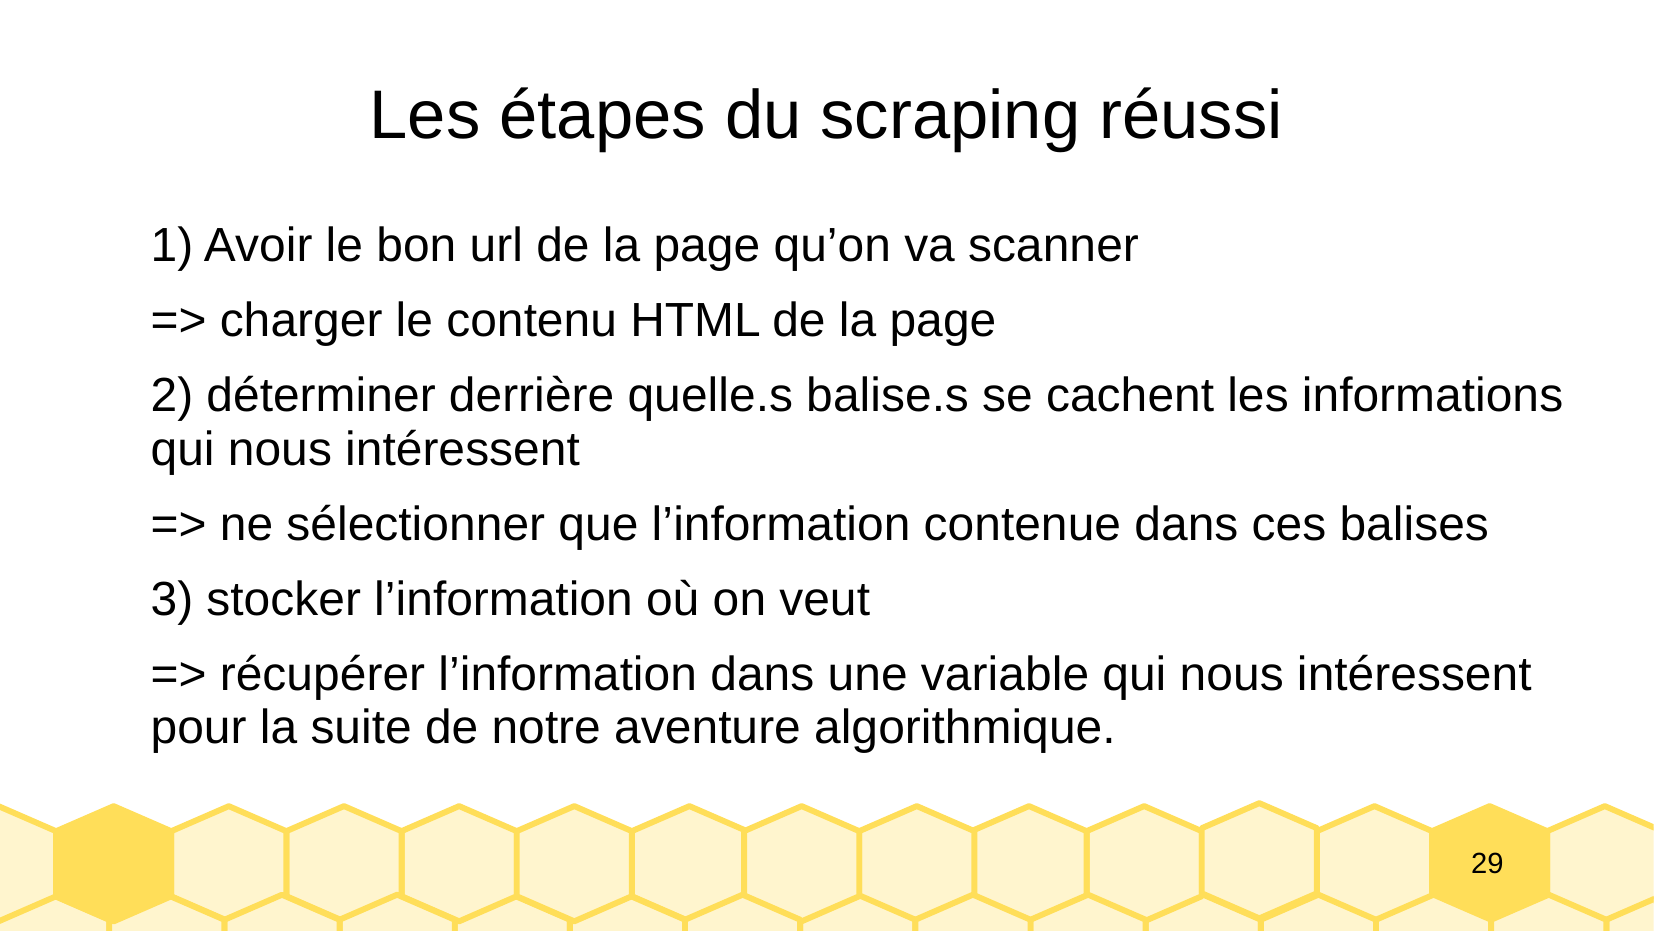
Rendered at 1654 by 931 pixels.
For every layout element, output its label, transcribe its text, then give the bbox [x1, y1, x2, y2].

title Les étapes du scraping réussi [82, 37, 1571, 193]
list 1) Avoir le bon url de la page qu’on va scanner => charger le contenu HTML de la page 2) déterminer derrière quelle.s balise.s se cachent les informations qui nous intéressent => ne sélectionner que l’information contenue dans ces balises 3) stocker l’information où on veut => récupérer l’information dans une variable qui nous intéressent pour la suite de notre aventure algorithmique. [82, 217, 1571, 758]
